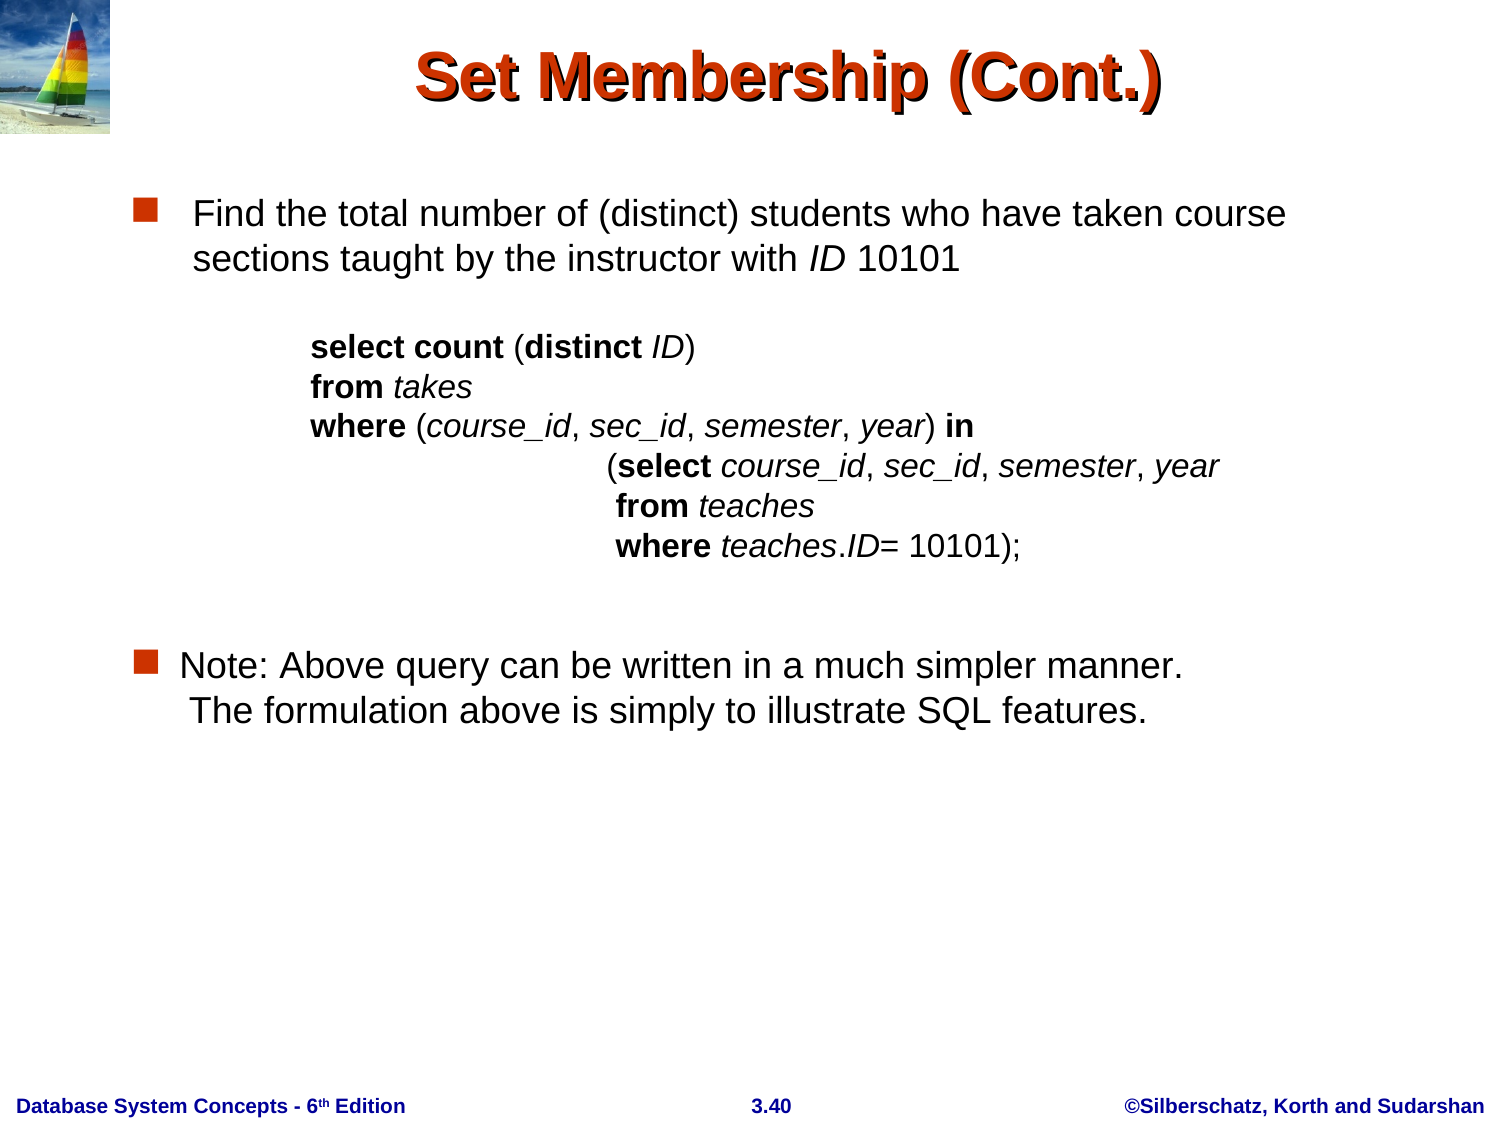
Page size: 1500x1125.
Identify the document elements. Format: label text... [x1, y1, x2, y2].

text_box select count (distinct ID) from takes where (course_id, sec_id, semester, year) in (select course_id, sec_id, semester, year from teaches where teaches.ID= 10101); [295, 317, 1234, 573]
picture [0, 0, 110, 134]
text_box Note: Above query can be written in a much simpler manner. The formulation above is simply to illustrate SQL features. [121, 633, 1342, 740]
title Set Membership (Cont.) [125, 19, 1451, 120]
list Find the total number of (distinct) students who have taken course sections taught by the instructor with ID 10101 [121, 181, 1379, 307]
